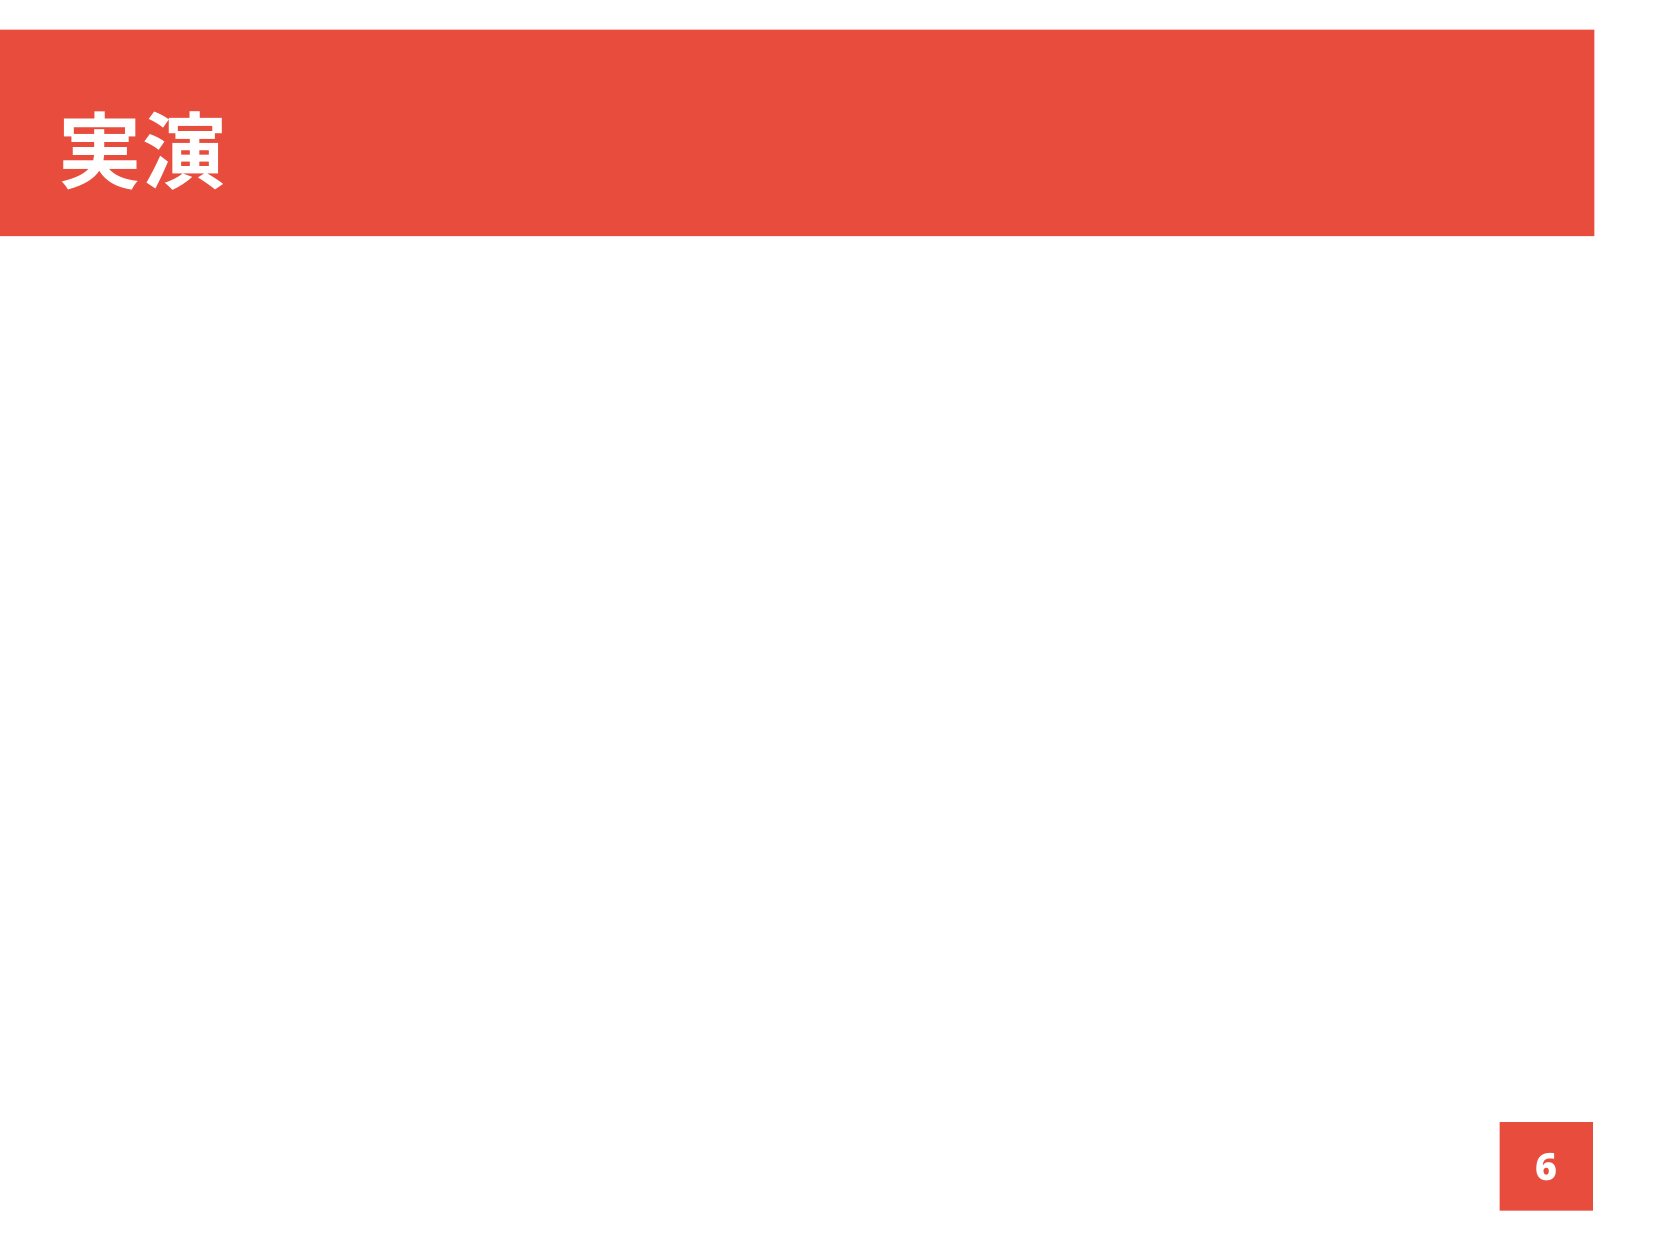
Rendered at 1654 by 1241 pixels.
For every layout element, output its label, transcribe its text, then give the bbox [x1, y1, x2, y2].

title 実演 [59, 59, 1595, 207]
